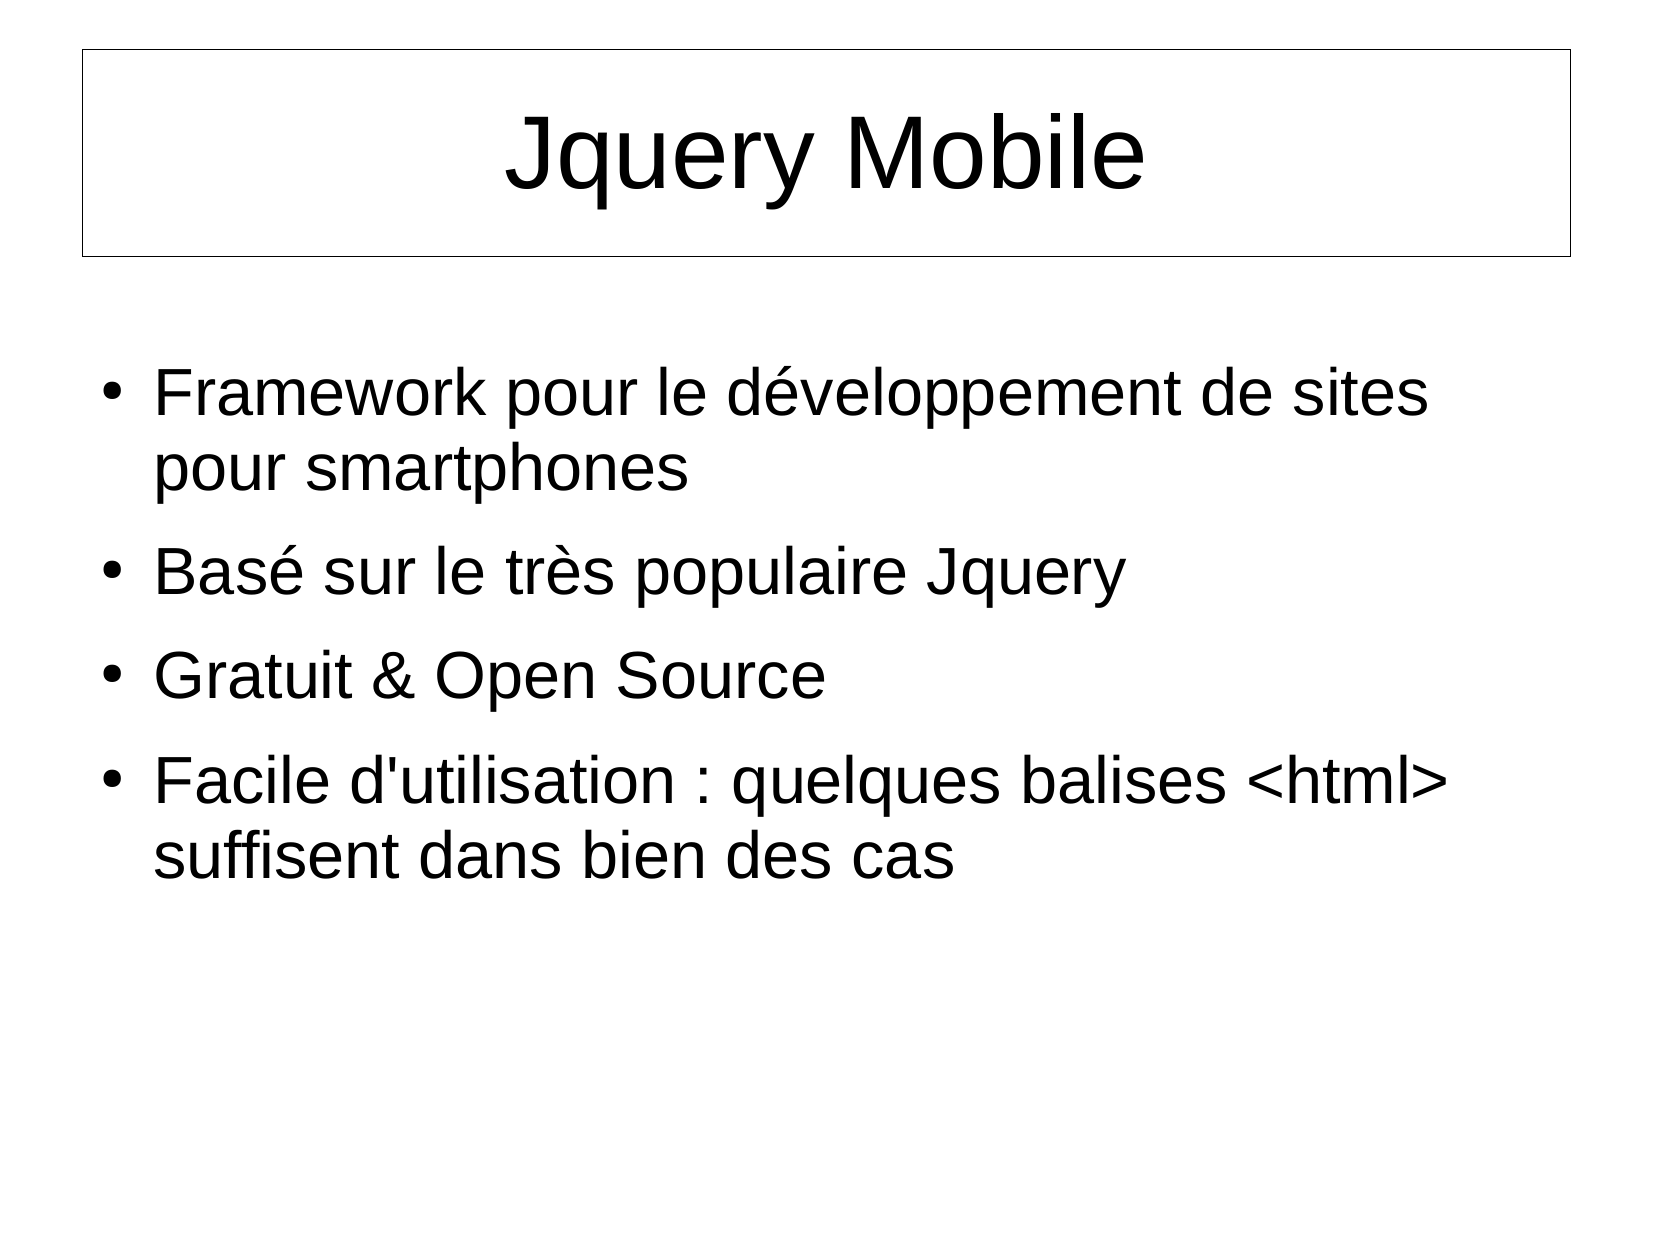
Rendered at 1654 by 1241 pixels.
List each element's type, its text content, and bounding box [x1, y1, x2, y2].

title Jquery Mobile [82, 49, 1571, 257]
list Framework pour le développement de sites pour smartphones Basé sur le très populaire Jquery Gratuit & Open Source Facile d'utilisation : quelques balises <html> suffisent dans bien des cas [82, 355, 1571, 1174]
